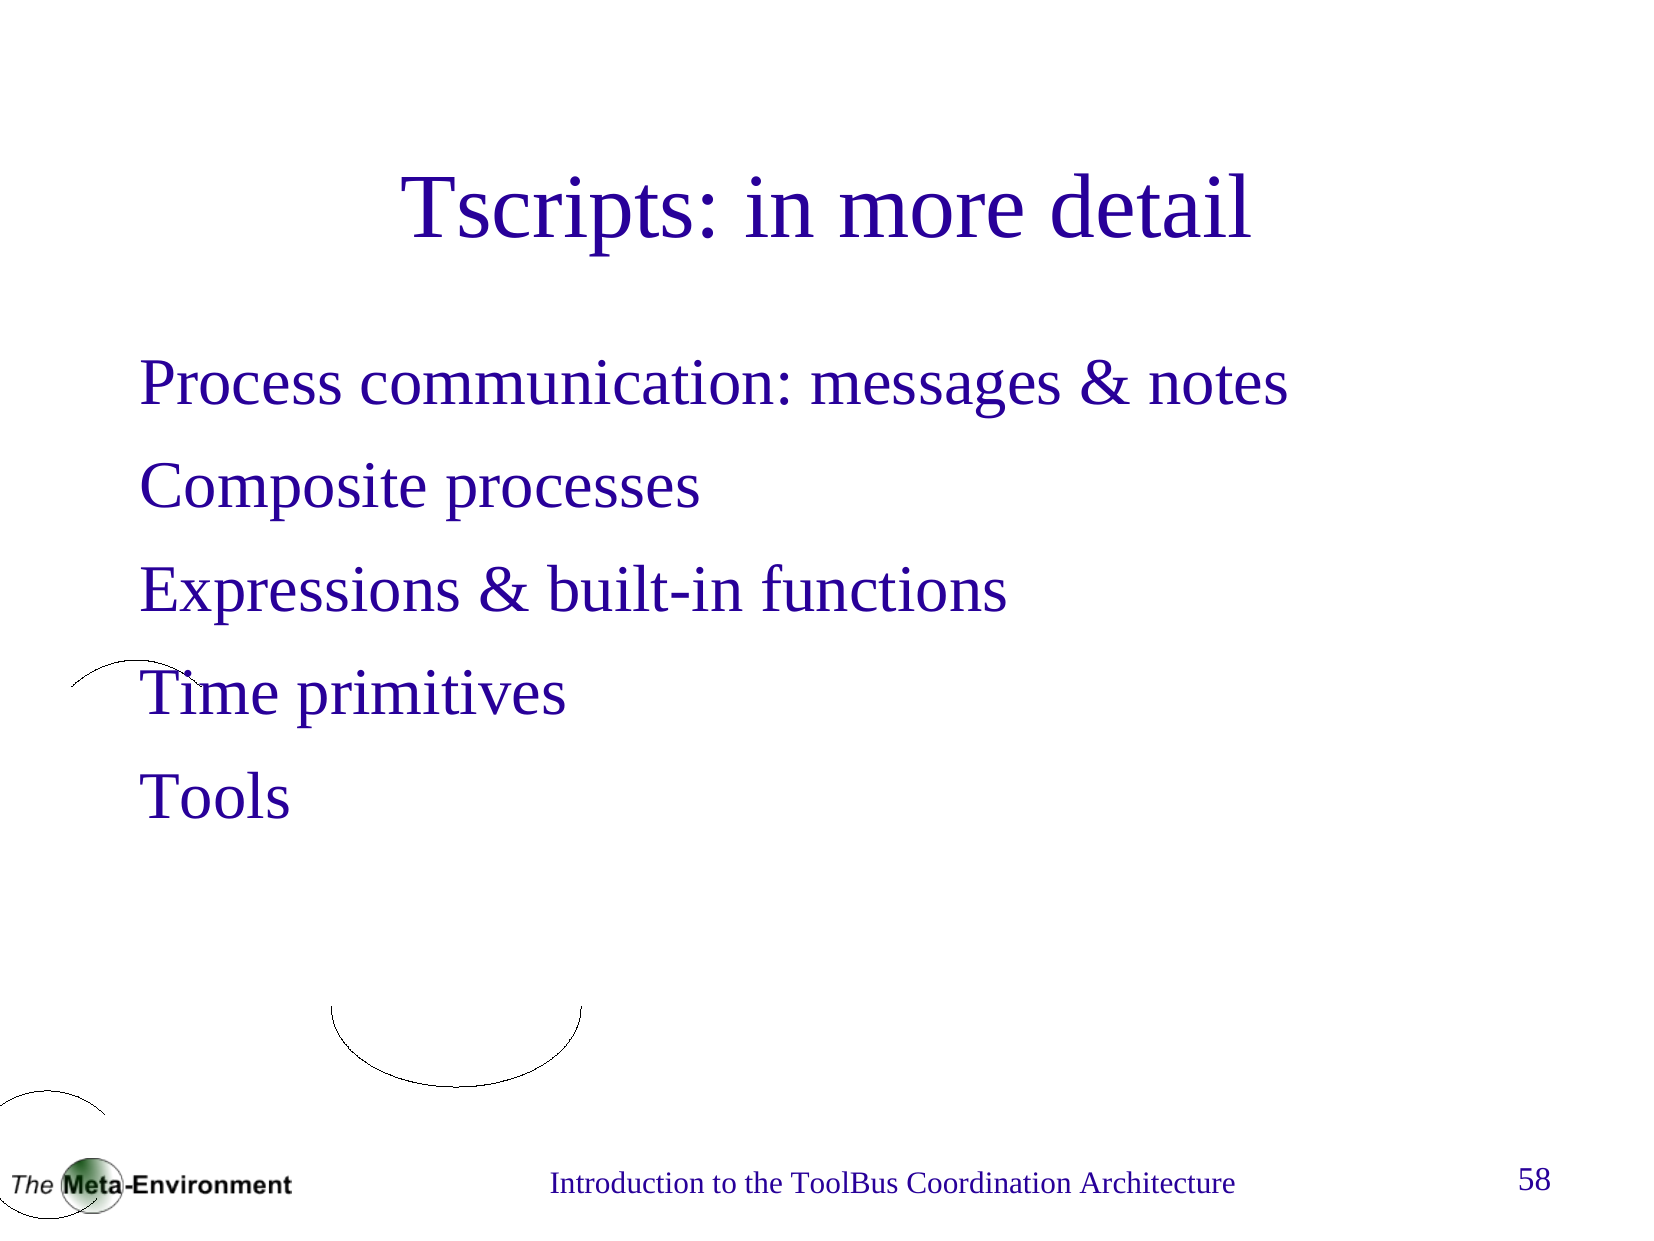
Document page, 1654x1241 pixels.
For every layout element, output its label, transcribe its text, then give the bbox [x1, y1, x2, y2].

list Process communication: messages & notes Composite processes Expressions & built-in functions Time primitives Tools [121, 344, 1534, 1127]
title Tscripts: in more detail [121, 102, 1534, 311]
picture [12, 1158, 292, 1214]
